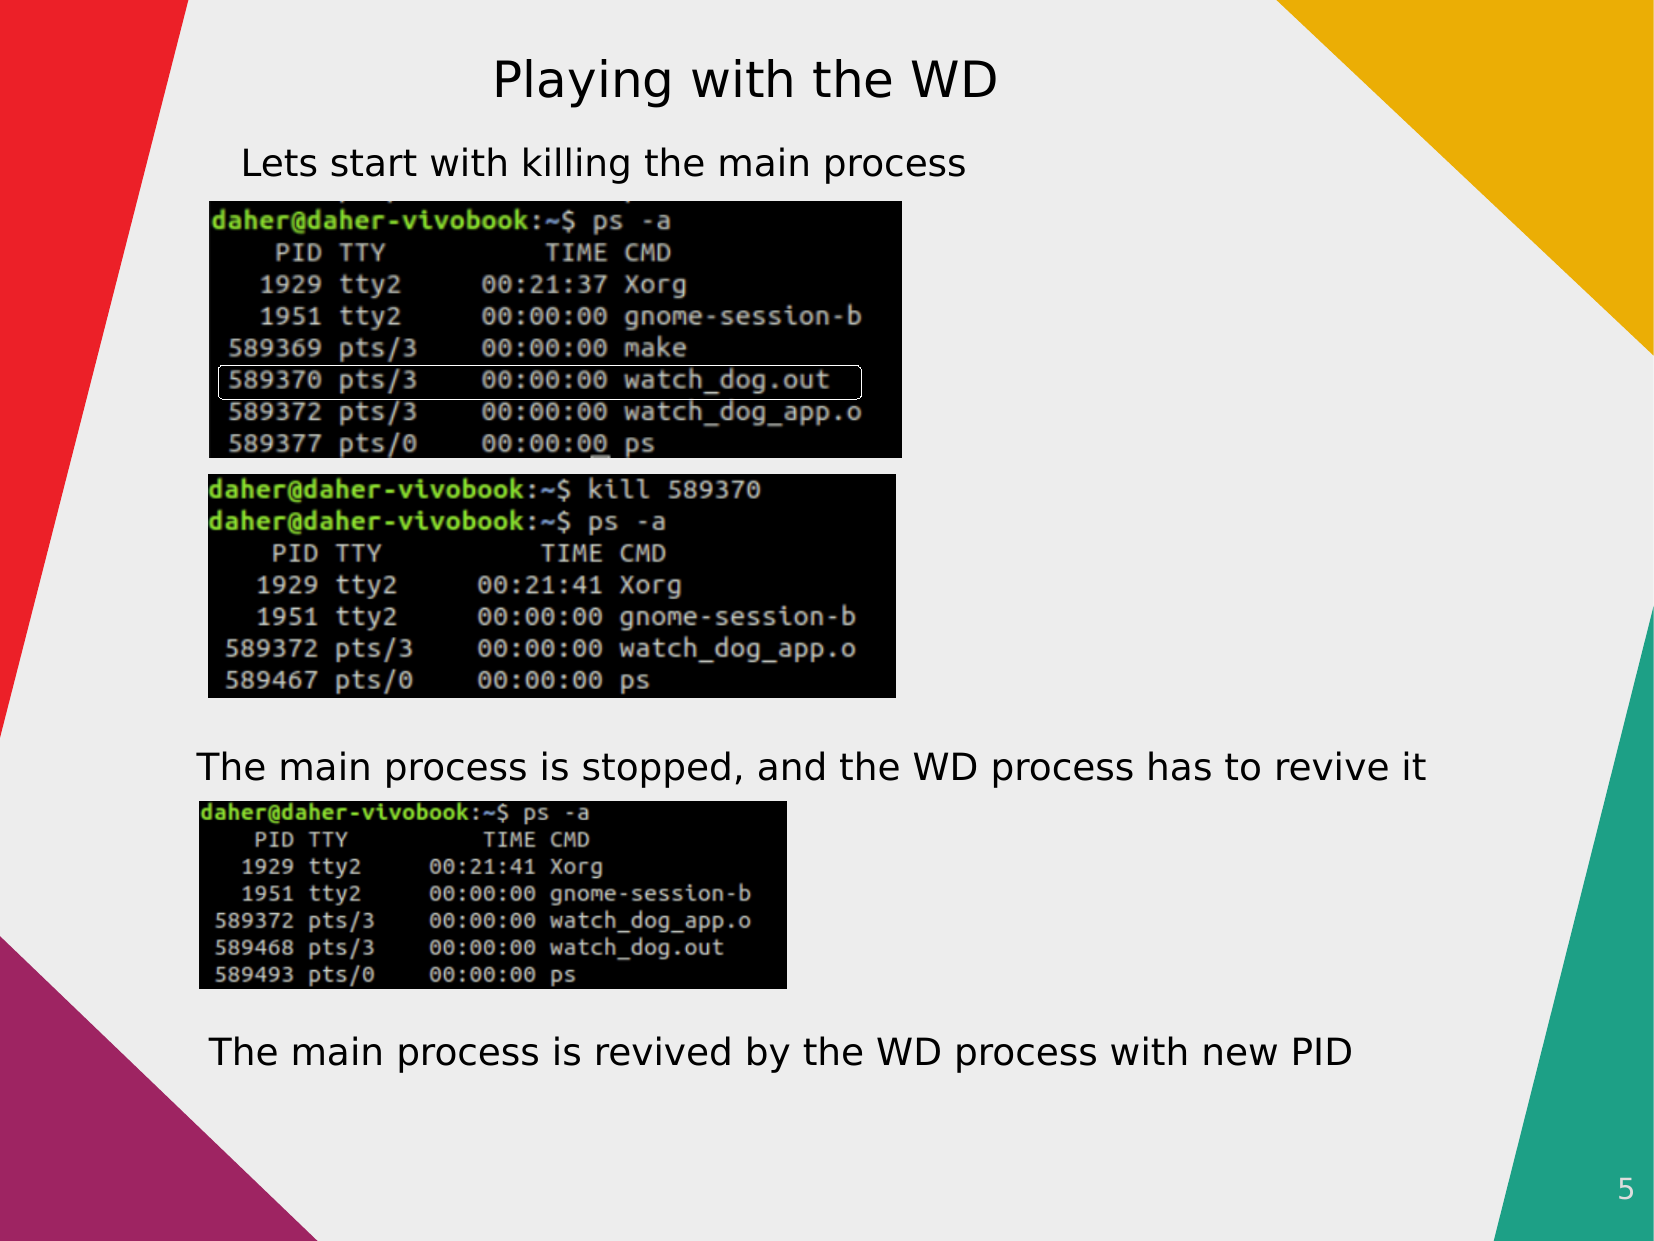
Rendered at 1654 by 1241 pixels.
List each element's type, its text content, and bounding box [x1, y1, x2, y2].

picture [209, 201, 902, 458]
text_box Lets start with killing the main process [225, 134, 983, 193]
text_box Playing with the WD [477, 43, 1014, 117]
text_box [218, 365, 862, 400]
text_box The main process is revived by the WD process with new PID [194, 1023, 1370, 1082]
text_box The main process is stopped, and the WD process has to revive it [181, 737, 1455, 797]
picture [208, 474, 896, 698]
picture [199, 801, 787, 989]
